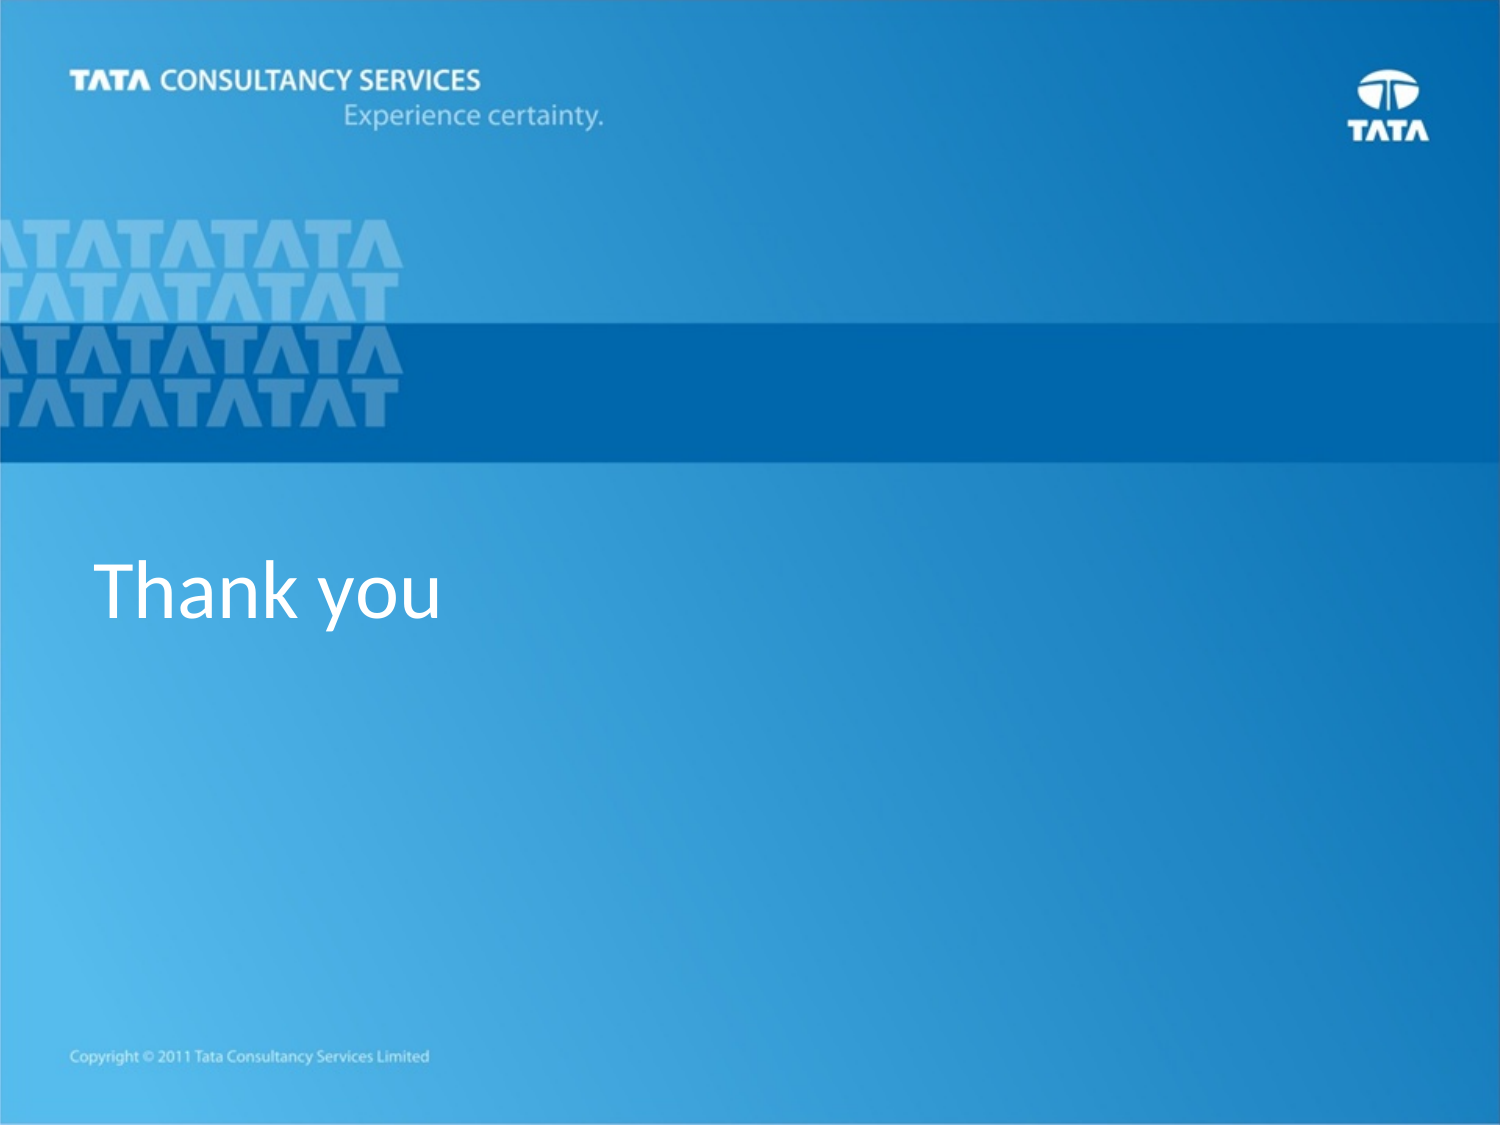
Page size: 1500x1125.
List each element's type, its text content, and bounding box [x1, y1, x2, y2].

picture [0, 0, 1500, 1125]
text_box Thank you [75, 527, 546, 882]
